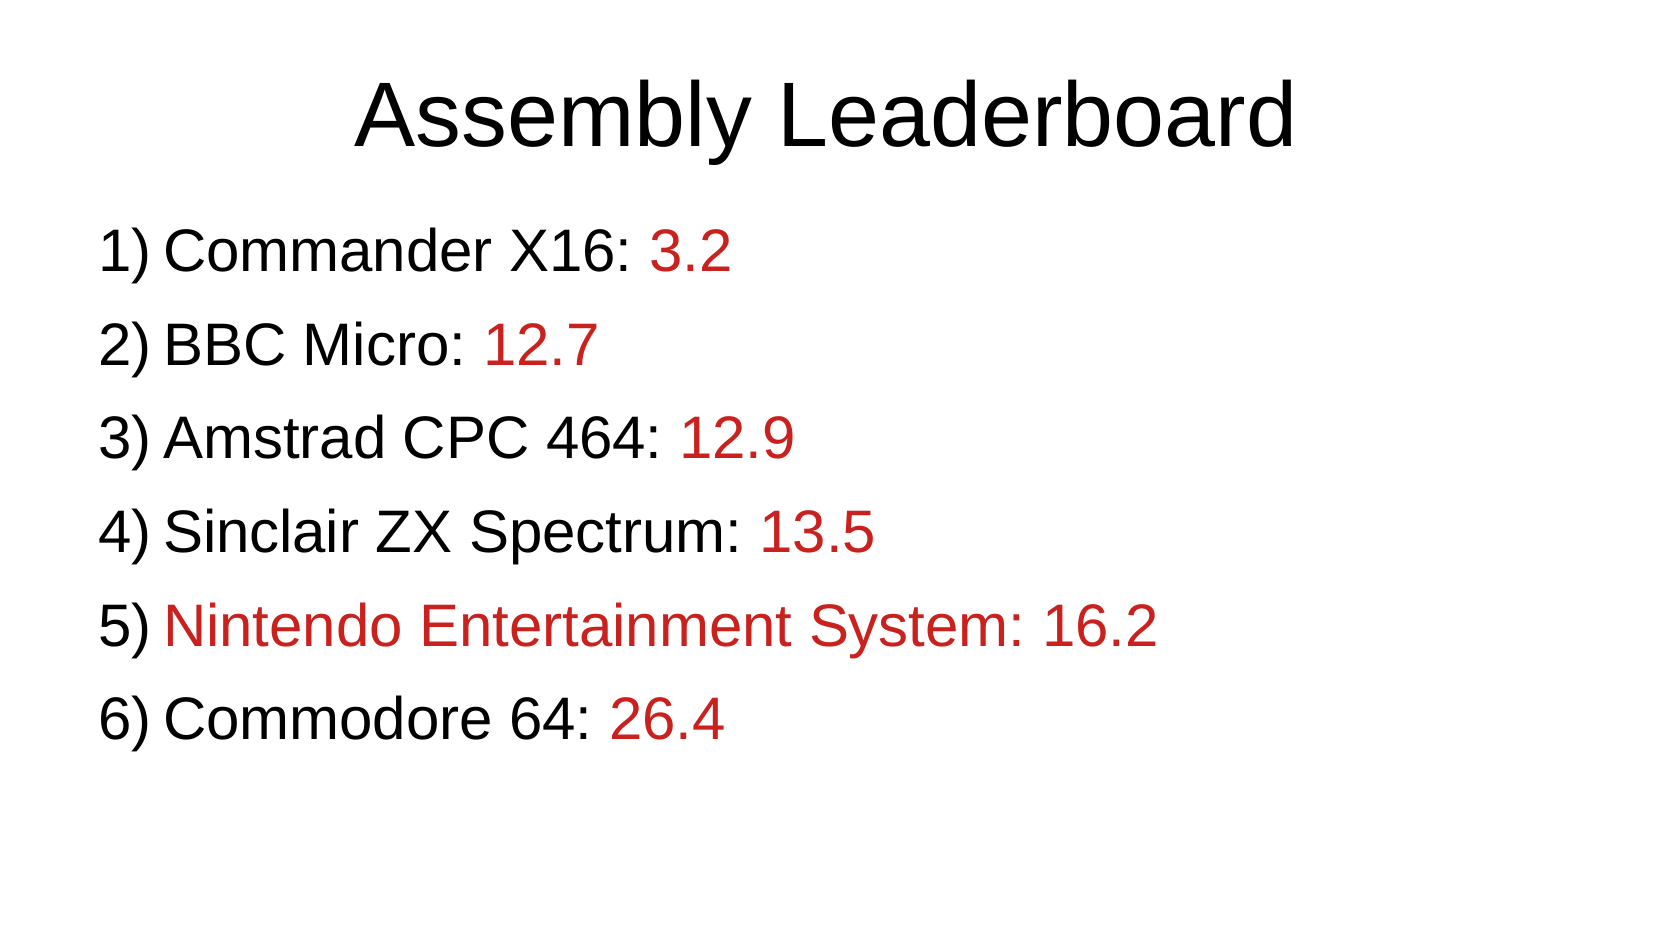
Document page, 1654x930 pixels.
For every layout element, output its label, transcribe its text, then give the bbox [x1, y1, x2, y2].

list Commander X16: 3.2 BBC Micro: 12.7 Amstrad CPC 464: 12.9 Sinclair ZX Spectrum: 13.5 Nintendo Entertainment System: 16.2 Commodore 64: 26.4 [82, 217, 1571, 757]
title Assembly Leaderboard [82, 37, 1571, 193]
